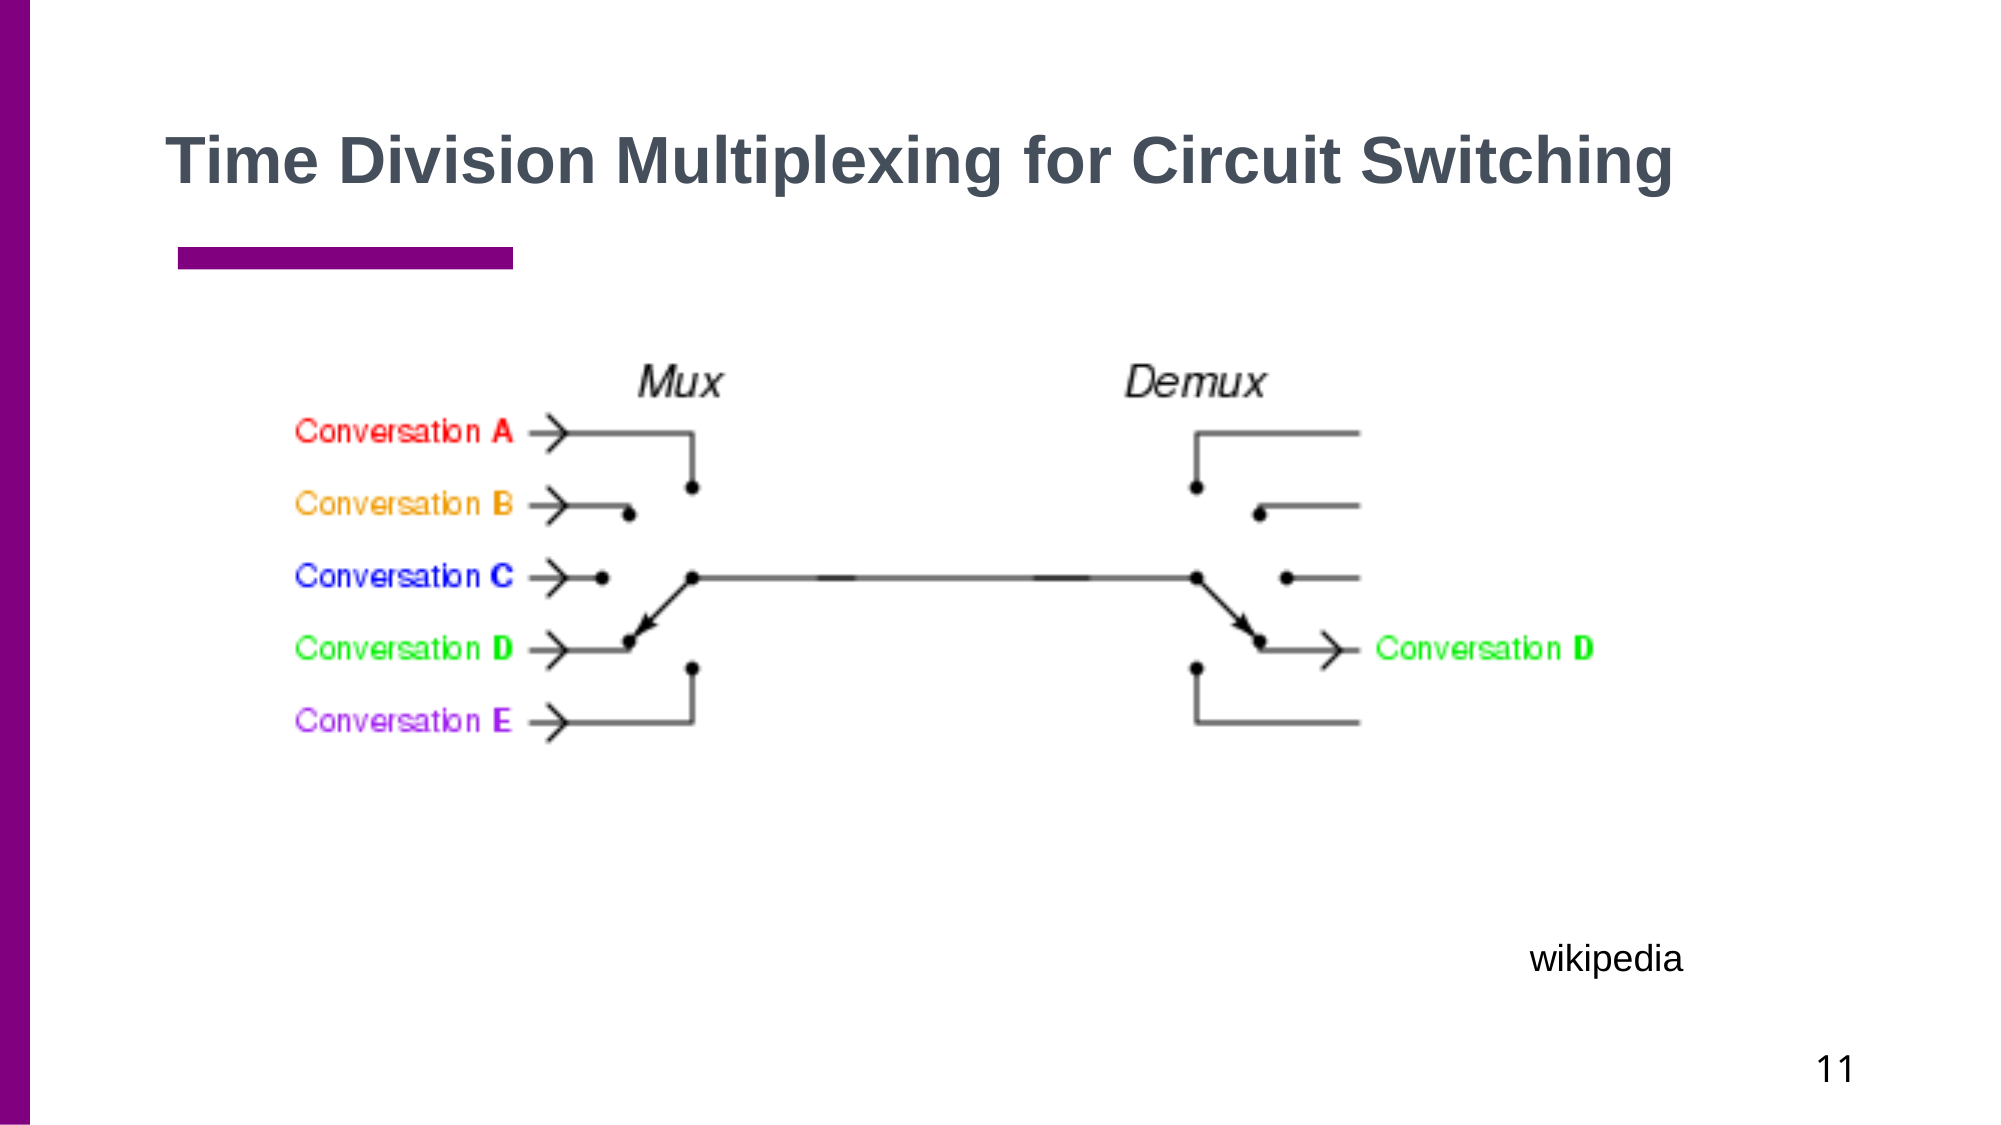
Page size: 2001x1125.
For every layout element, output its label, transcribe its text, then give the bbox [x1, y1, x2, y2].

text_box wikipedia [1515, 930, 1699, 987]
text_box Time Division Multiplexing for Circuit Switching [151, 0, 1849, 212]
picture [285, 359, 1603, 754]
